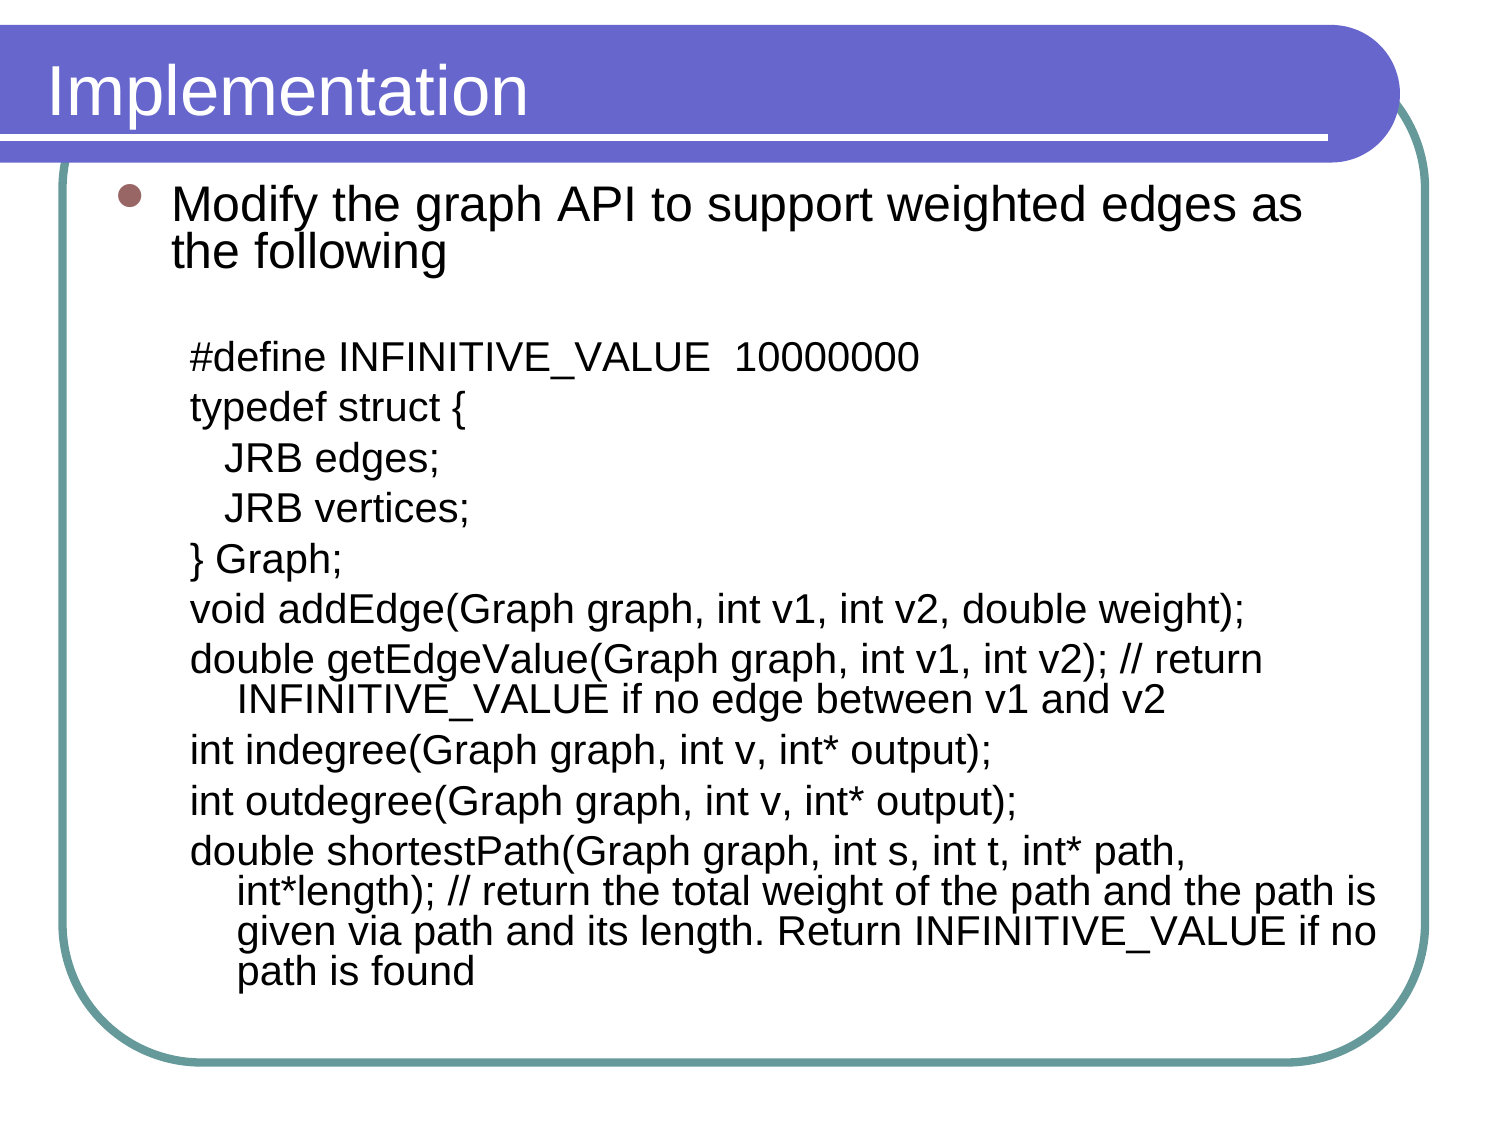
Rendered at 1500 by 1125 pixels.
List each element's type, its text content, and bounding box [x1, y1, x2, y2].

title Implementation [31, 37, 1347, 138]
list Modify the graph API to support weighted edges as the following #define INFINITIVE_VALUE 10000000 typedef struct { JRB edges; JRB vertices; } Graph; void addEdge(Graph graph, int v1, int v2, double weight); double getEdgeValue(Graph graph, int v1, int v2); // return INFINITIVE_VALUE if no edge between v1 and v2 int indegree(Graph graph, int v, int* output); int outdegree(Graph graph, int v, int* output); double shortestPath(Graph graph, int s, int t, int* path, int*length); // return the total weight of the path and the path is given via path and its length. Return INFINITIVE_VALUE if no path is found [99, 174, 1401, 1026]
